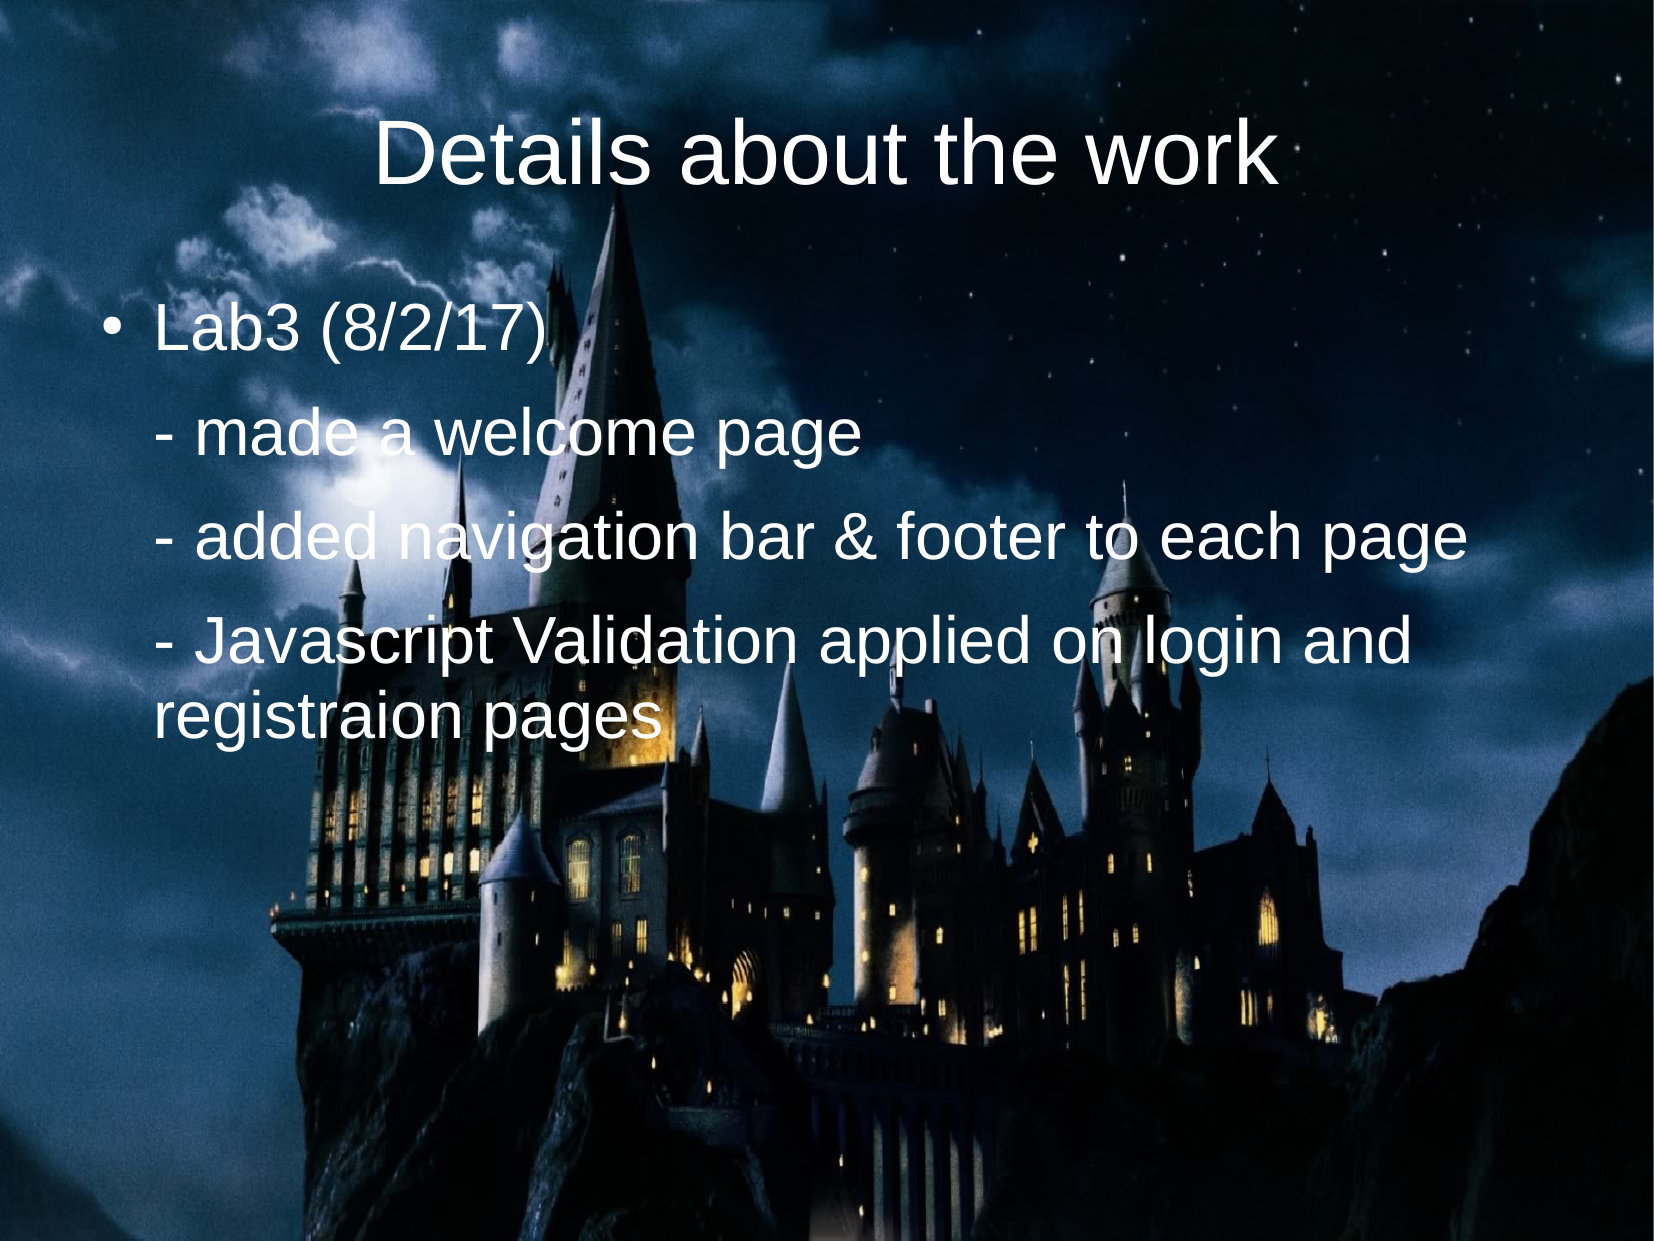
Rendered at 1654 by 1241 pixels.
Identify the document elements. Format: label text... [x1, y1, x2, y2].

list Lab3 (8/2/17) - made a welcome page - added navigation bar & footer to each page - Javascript Validation applied on login and registraion pages [82, 290, 1571, 1010]
title Details about the work [82, 49, 1571, 257]
picture [0, 0, 1654, 1241]
